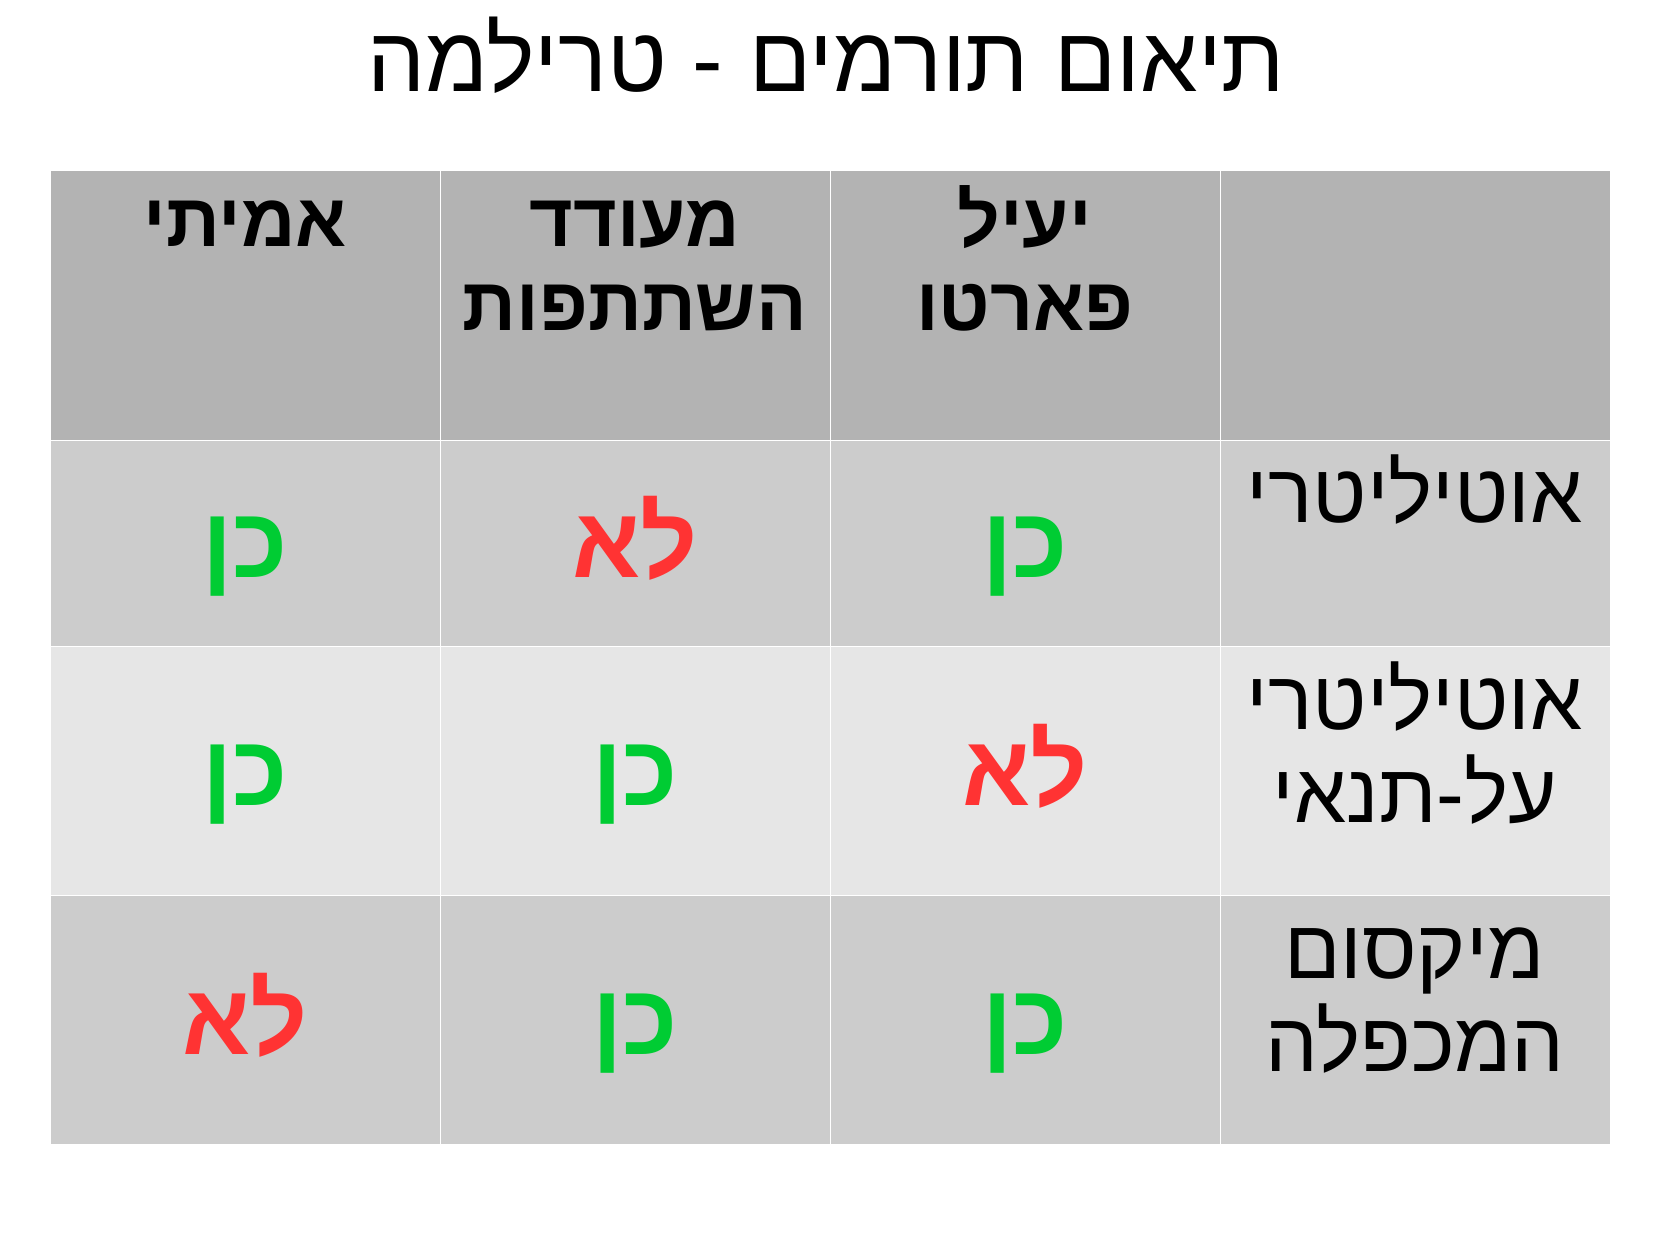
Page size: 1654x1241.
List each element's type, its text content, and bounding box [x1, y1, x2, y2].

table_cell כן [441, 896, 830, 1144]
table_cell כן [51, 441, 440, 646]
table_cell אוטיליטרי על-תנאי [1221, 647, 1610, 895]
table_header מעודד השתתפות [441, 171, 830, 440]
table_cell כן [441, 647, 830, 895]
table_cell כן [831, 896, 1220, 1144]
table_cell לא [51, 896, 440, 1144]
table_header [1221, 171, 1610, 440]
title תיאום תורמים - טרילמה [0, 0, 1654, 136]
table_header אמיתי [51, 171, 440, 440]
table_cell כן [51, 647, 440, 895]
table_cell לא [831, 647, 1220, 895]
table_cell מיקסום המכפלה [1221, 896, 1610, 1144]
table_cell לא [441, 441, 830, 646]
table_header יעיל פארטו [831, 171, 1220, 440]
table_cell כן [831, 441, 1220, 646]
table_cell אוטיליטרי [1221, 441, 1610, 646]
